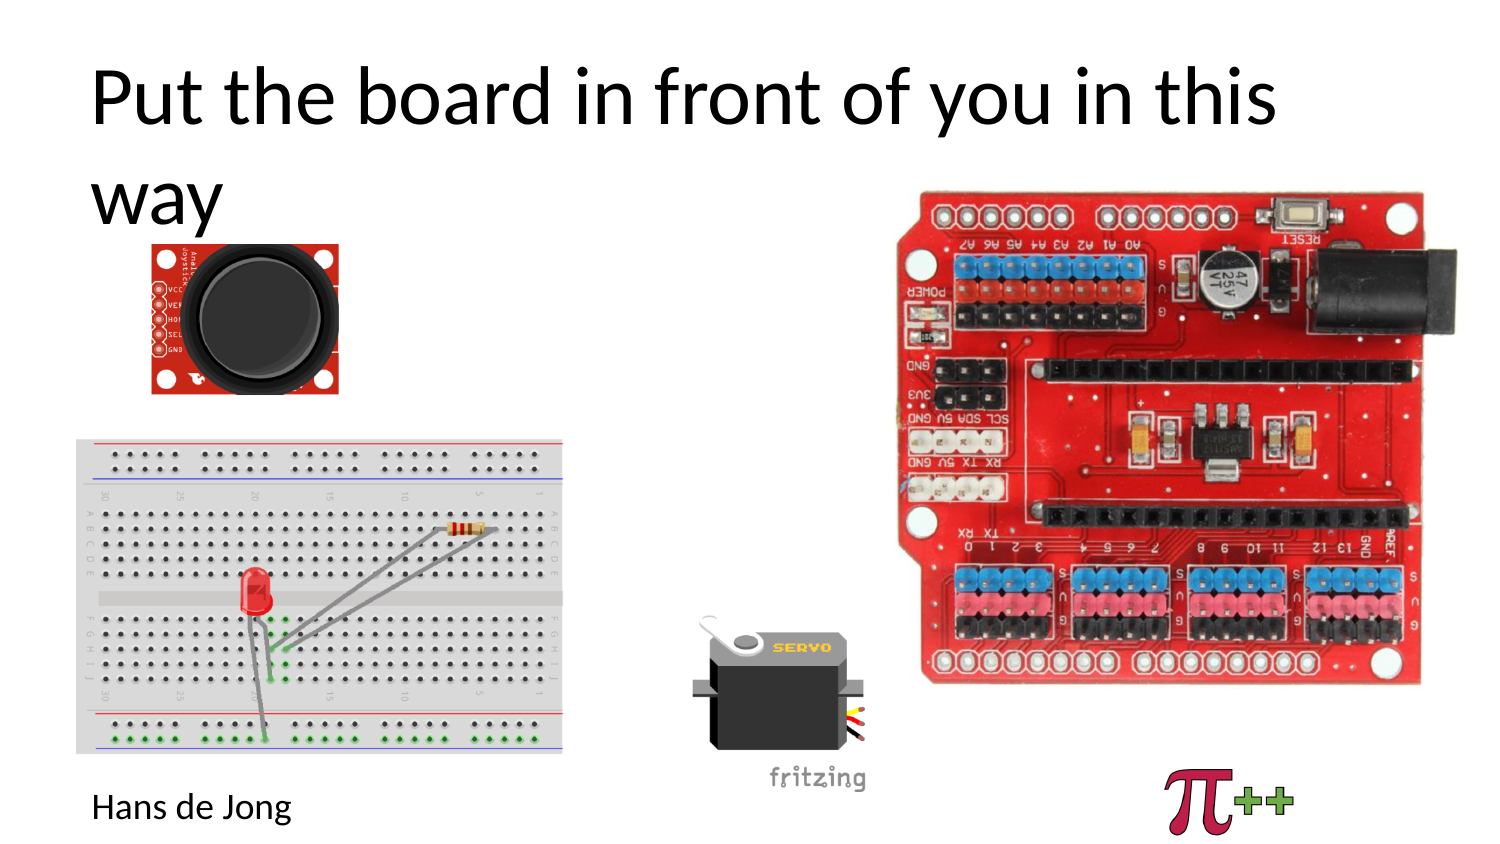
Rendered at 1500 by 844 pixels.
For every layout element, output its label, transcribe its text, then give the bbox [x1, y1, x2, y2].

picture [76, 244, 867, 792]
picture [891, 185, 1466, 690]
title Put the board in front of you in this way [75, 33, 1426, 175]
